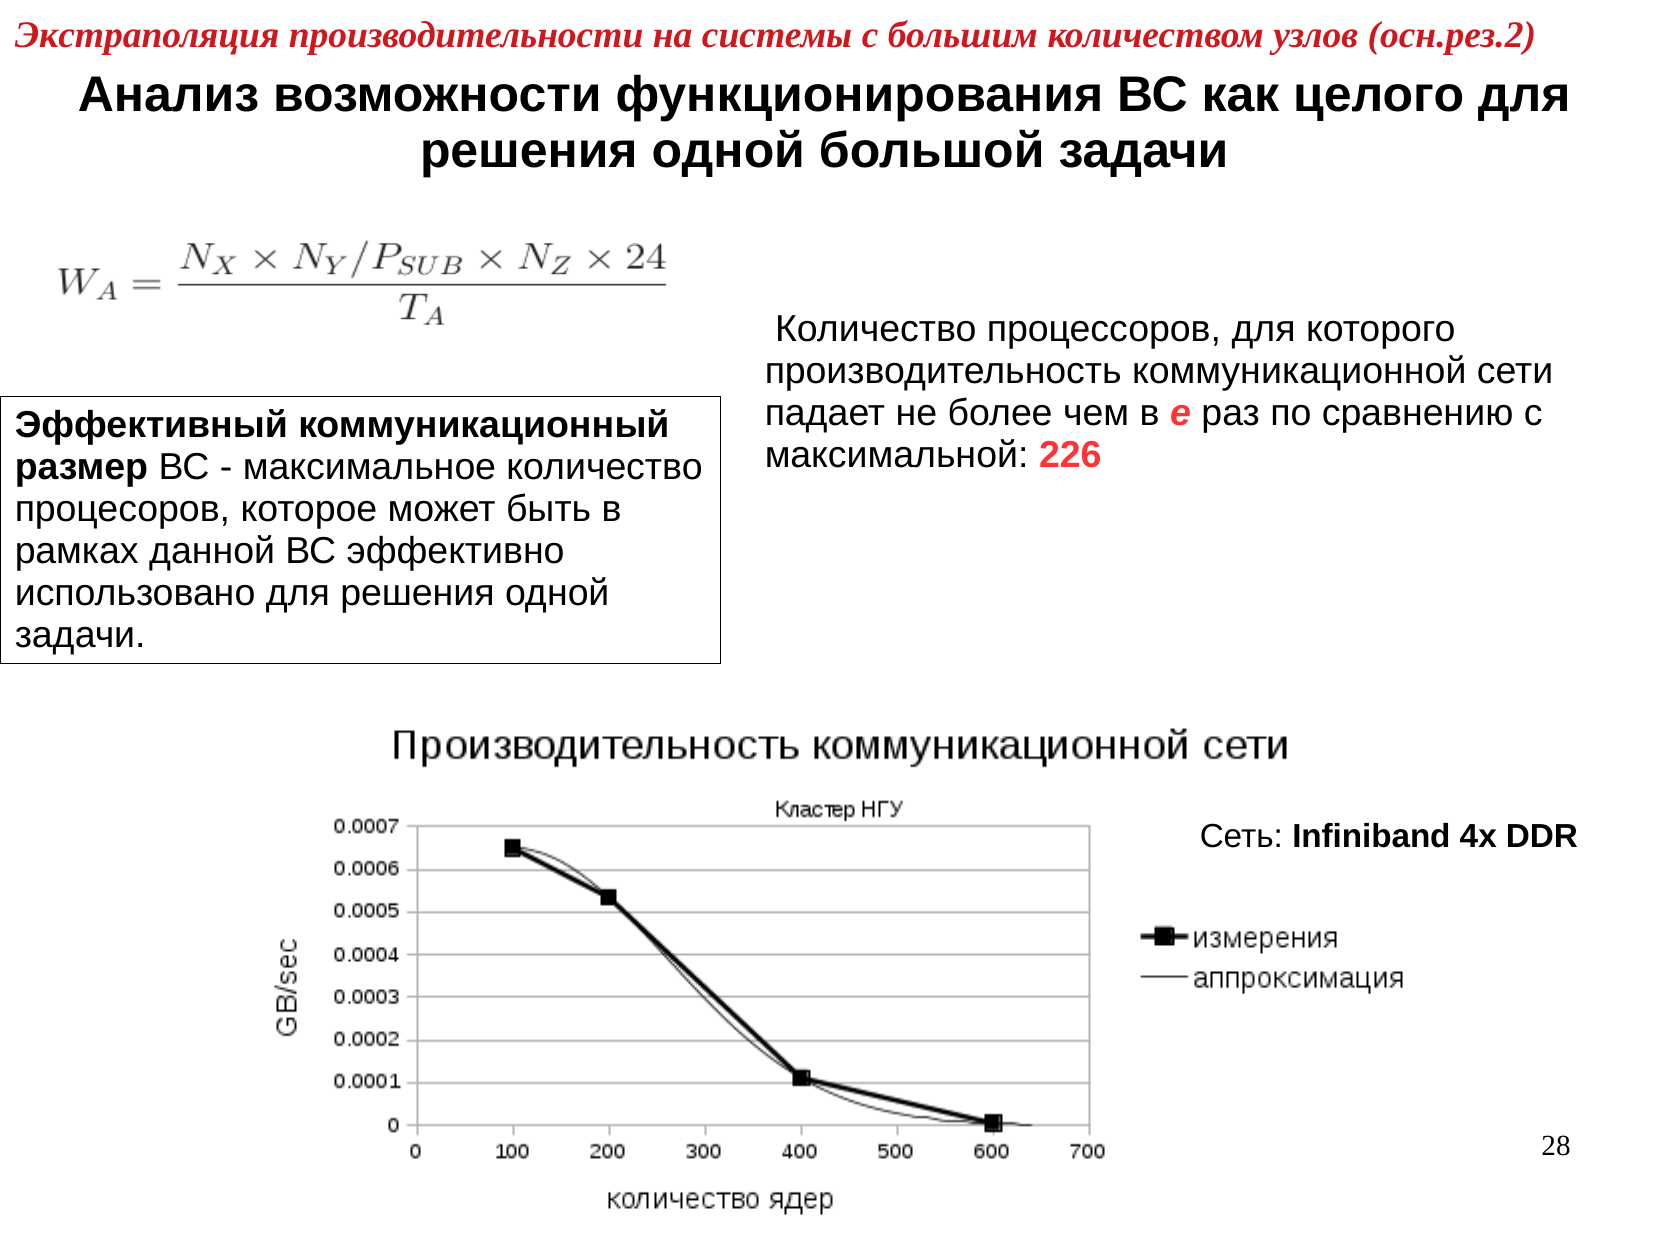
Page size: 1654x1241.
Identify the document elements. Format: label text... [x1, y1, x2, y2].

text_box Количество процессоров, для которого производительность коммуникационной сети падает не более чем в e раз по сравнению с максимальной: 226 [750, 300, 1606, 483]
picture [255, 689, 1429, 1223]
text_box Экcтраполяция производительности на системы с большим количеством узлов (осн.рез.2) [0, 7, 1654, 124]
text_box Сеть: Infiniband 4x DDR [1185, 810, 1621, 899]
title Анализ возможности функционирования ВС как целого для решения одной большой задачи [0, 124, 1647, 226]
text_box Эффективный коммуникационный размер ВС - максимальное количество процесоров, которое может быть в рамках данной ВС эффективно использовано для решения одной задачи. [0, 396, 721, 664]
picture [53, 226, 684, 346]
